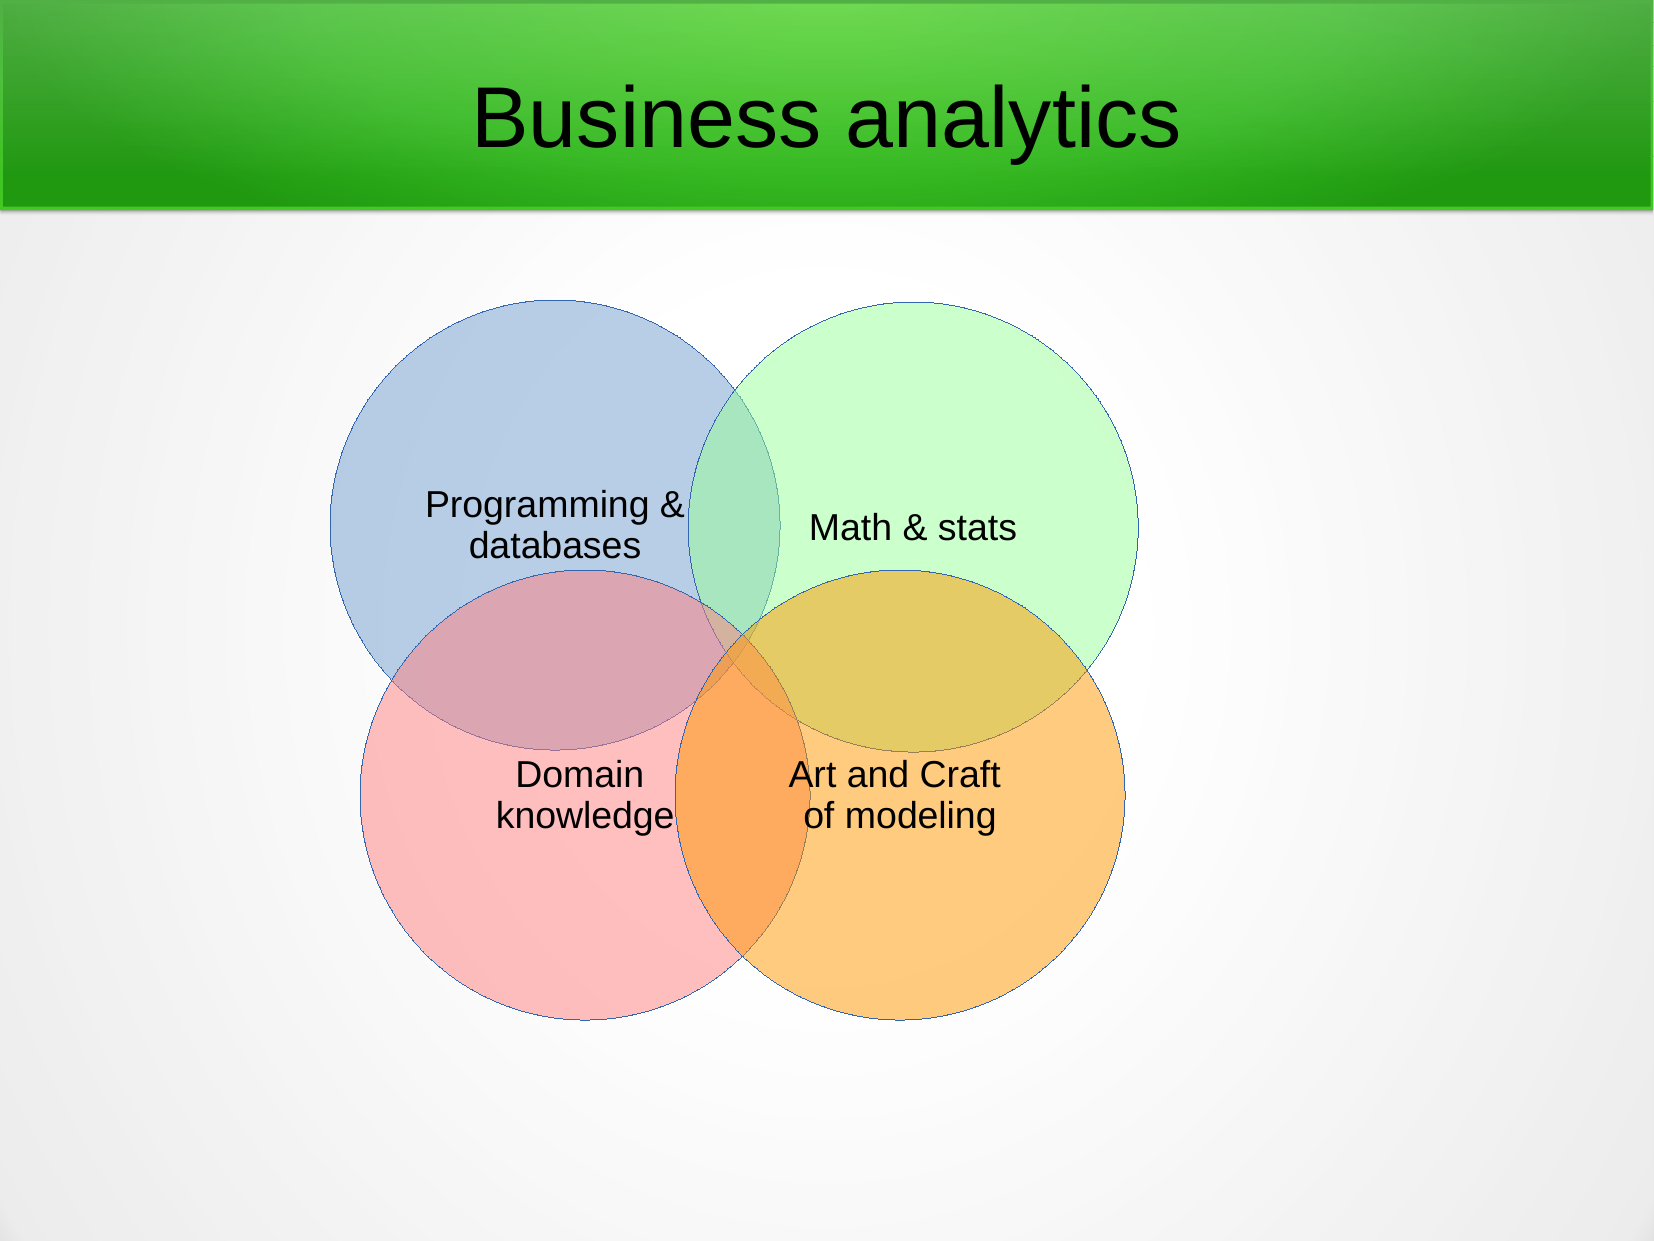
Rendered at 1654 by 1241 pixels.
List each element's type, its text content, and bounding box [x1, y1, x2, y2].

text_box Domain knowledge [360, 570, 742, 1021]
text_box Math & stats [688, 302, 1139, 669]
text_box Art and Craft of modeling [675, 570, 1126, 1021]
text_box Programming & databases [330, 300, 735, 680]
title Business analytics [82, 47, 1571, 189]
